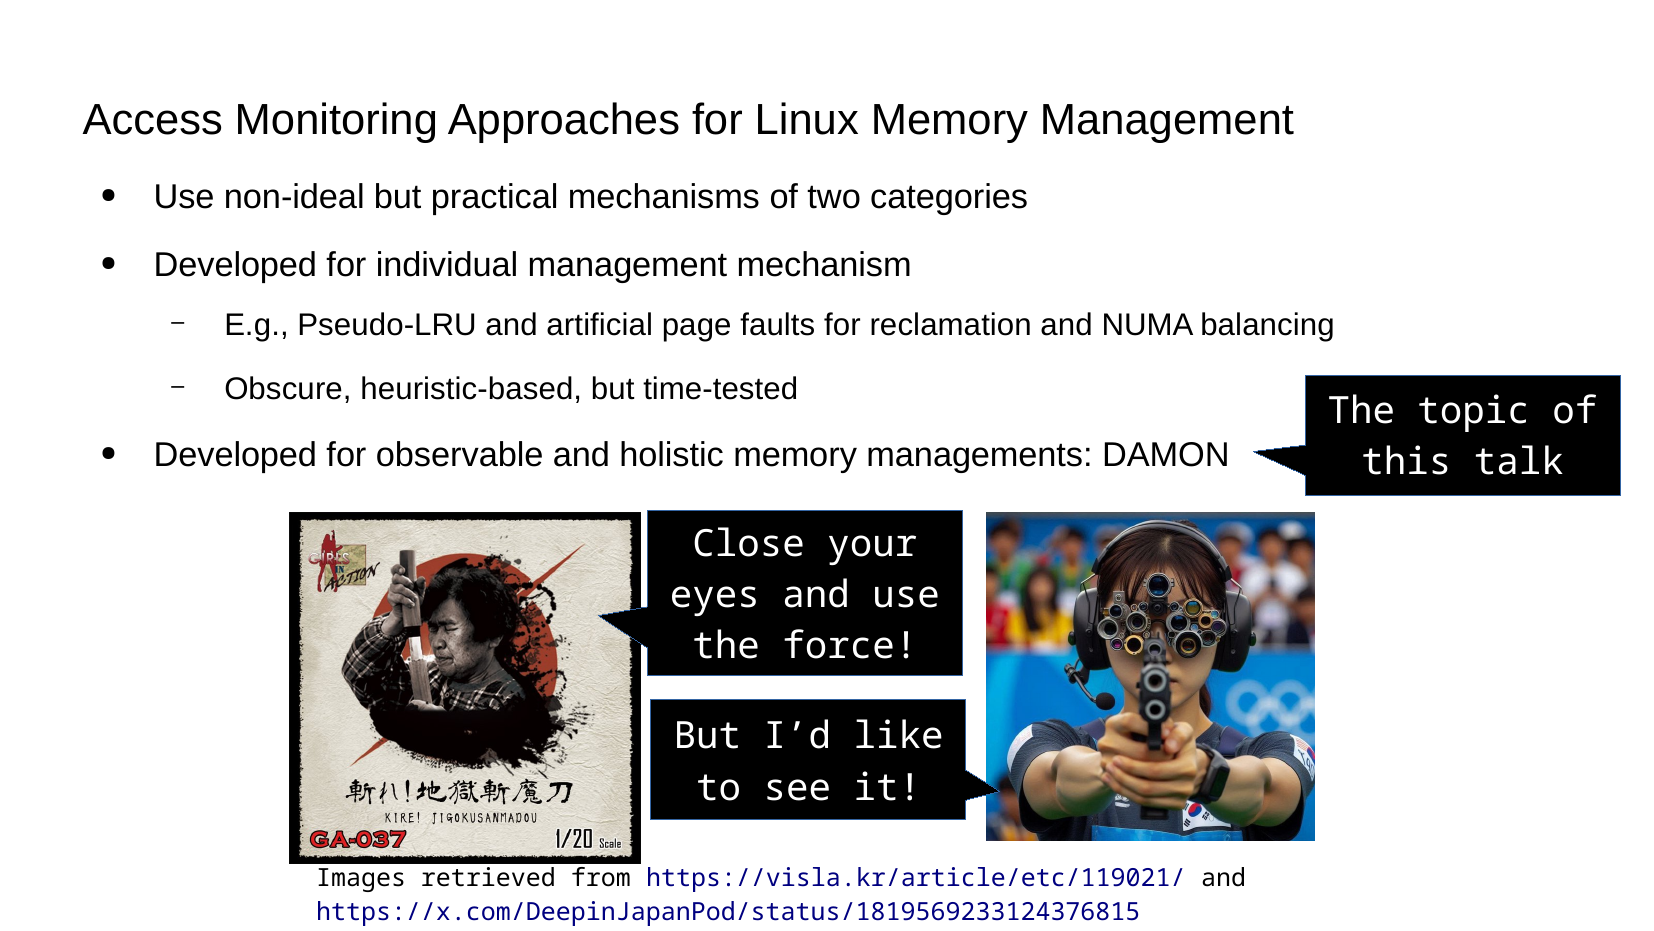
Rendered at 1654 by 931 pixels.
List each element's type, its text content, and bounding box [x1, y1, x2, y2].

text_box Close your eyes and use the force! [598, 510, 963, 676]
text_box The topic of this talk [1253, 375, 1621, 496]
list Use non-ideal but practical mechanisms of two categories Developed for individual management mechanism E.g., Pseudo-LRU and artificial page faults for reclamation and NUMA balancing Obscure, heuristic-based, but time-tested Developed for observable and holistic memory managements: DAMON [82, 177, 1571, 833]
title Access Monitoring Approaches for Linux Memory Management [82, 81, 1571, 157]
text_box But I’d like to see it! [650, 699, 1000, 820]
text_box Images retrieved from https://visla.kr/article/etc/119021/ and https://x.com/DeepinJapanPod/status/1819569233124376815 [301, 852, 1654, 931]
picture [289, 512, 641, 864]
picture [986, 512, 1315, 841]
